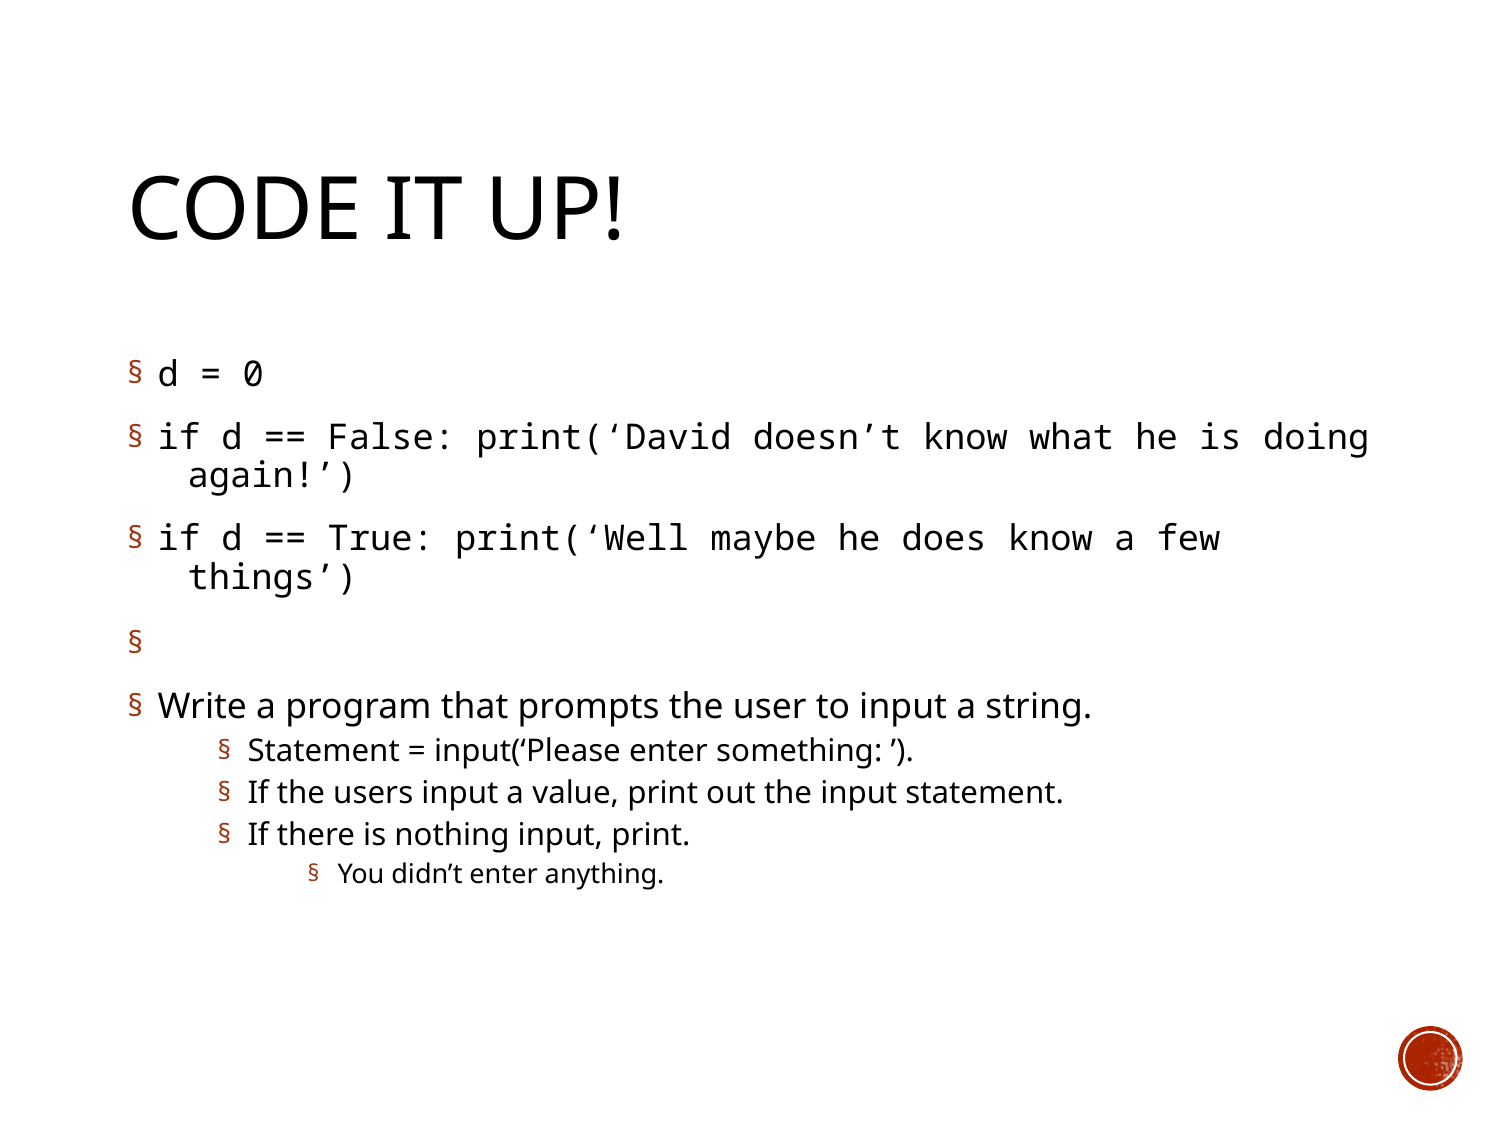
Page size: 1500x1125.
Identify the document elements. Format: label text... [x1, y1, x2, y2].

title Code it up! [112, 79, 1388, 344]
list d = 0 if d == False: print(‘David doesn’t know what he is doing again!’) if d == True: print(‘Well maybe he does know a few things’) Write a program that prompts the user to input a string. Statement = input(‘Please enter something: ’). If the users input a value, print out the input statement. If there is nothing input, print. You didn’t enter anything. [112, 348, 1388, 1013]
